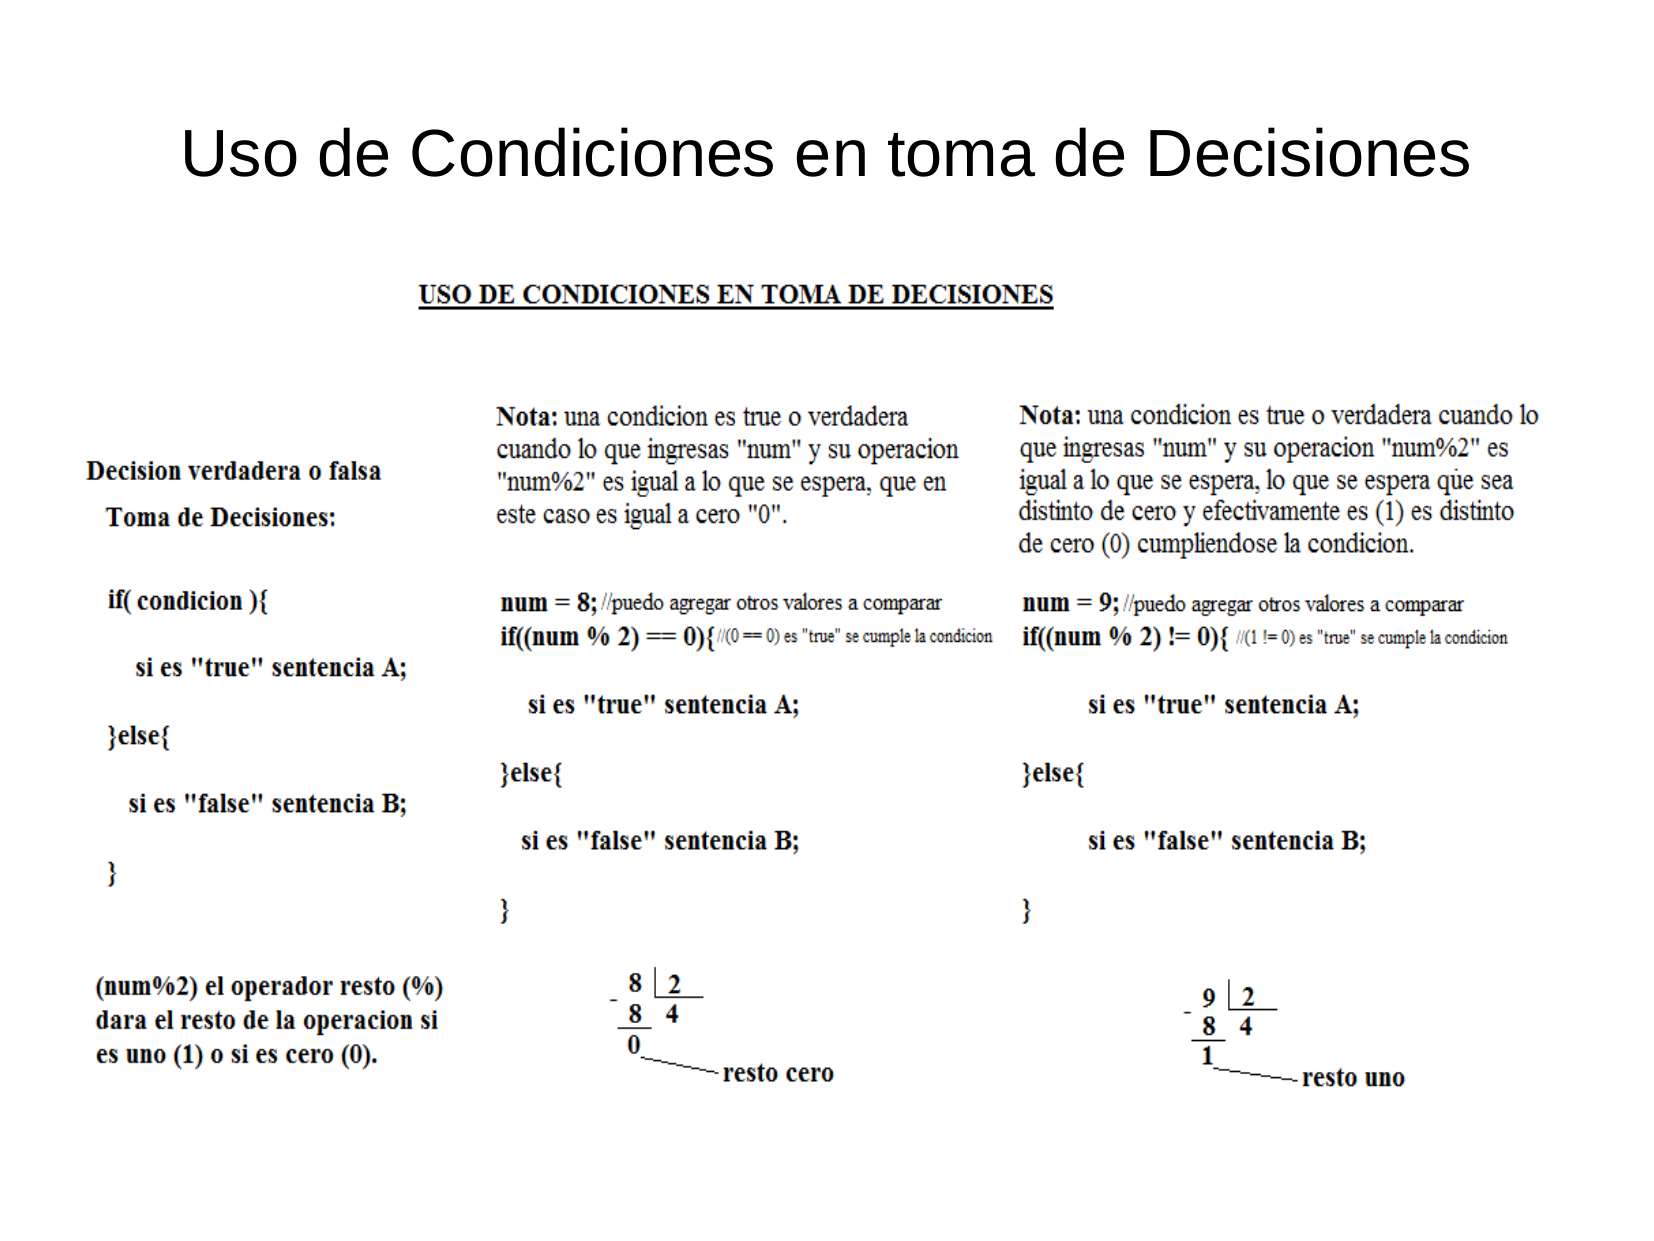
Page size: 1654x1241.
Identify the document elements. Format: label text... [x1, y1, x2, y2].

title Uso de Condiciones en toma de Decisiones [82, 49, 1571, 257]
picture [59, 265, 1595, 1123]
